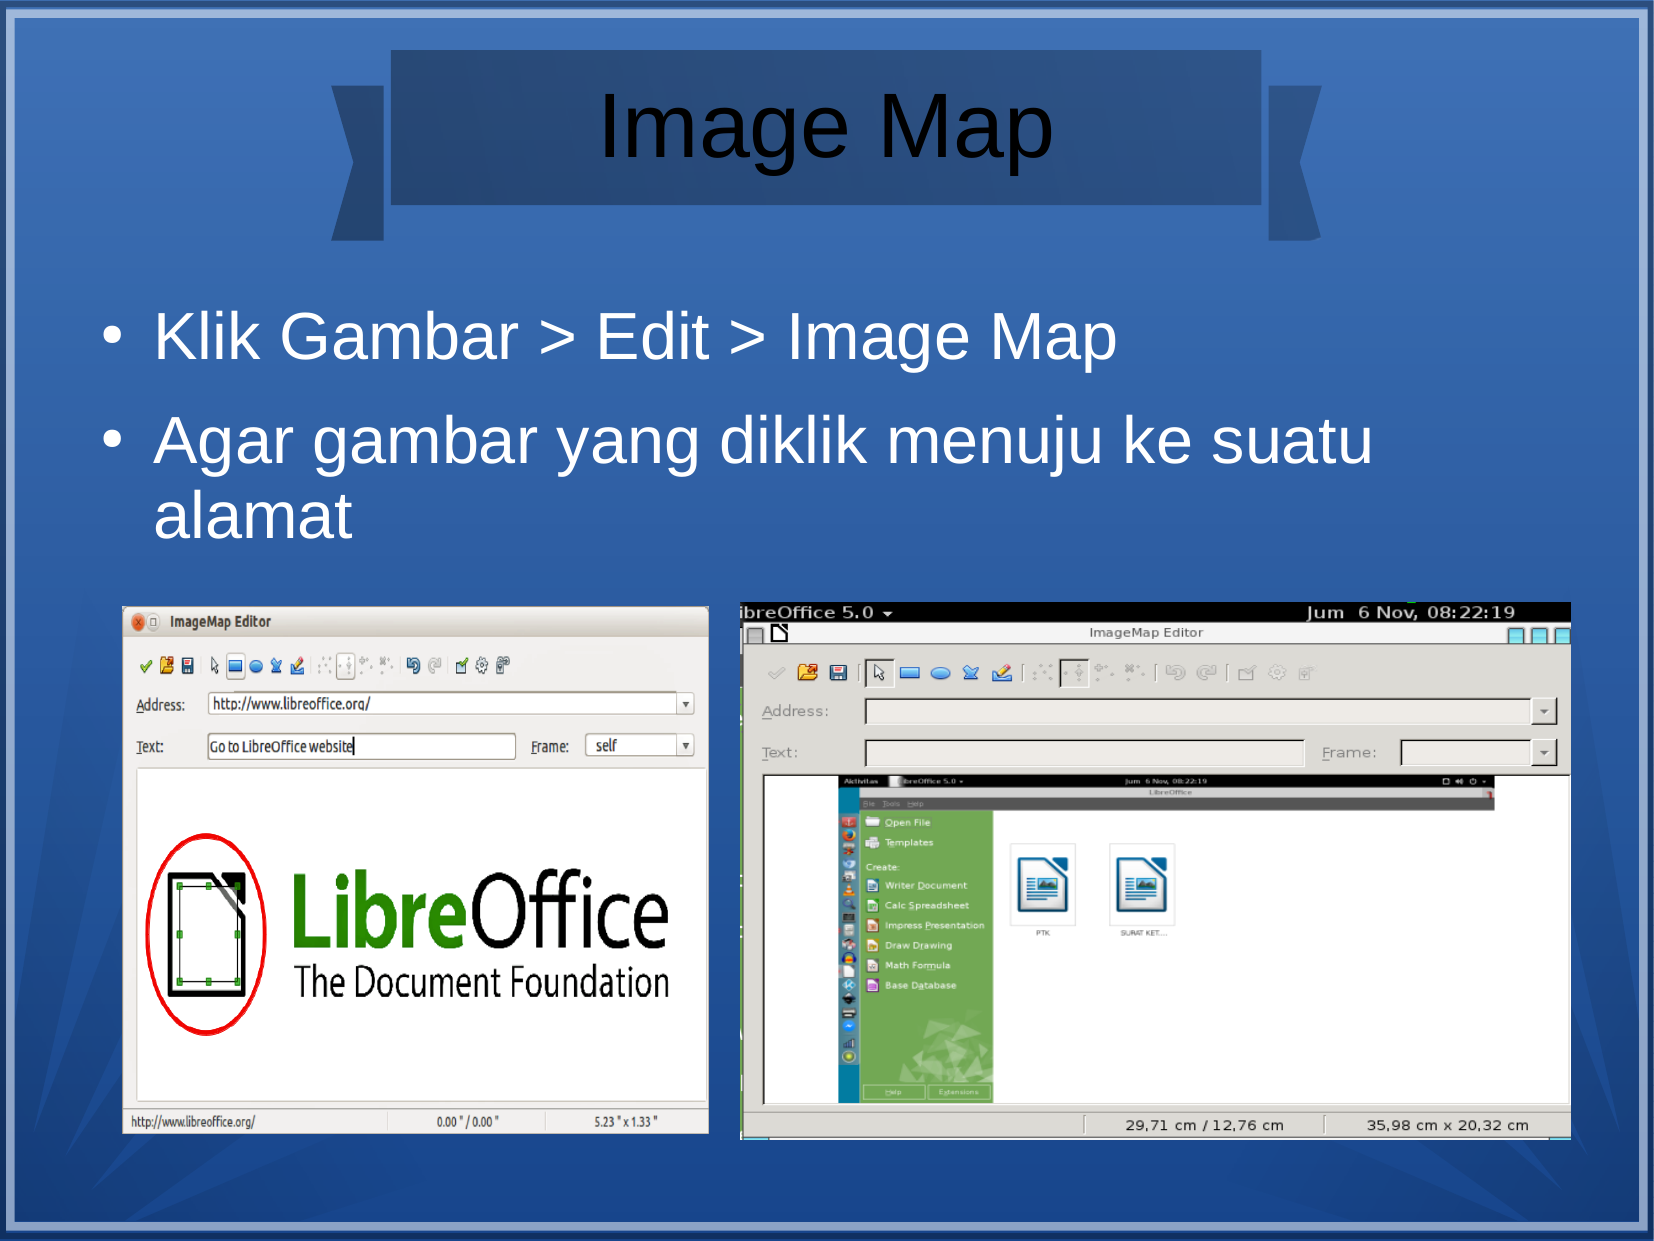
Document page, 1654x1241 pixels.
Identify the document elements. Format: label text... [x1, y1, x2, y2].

picture [122, 606, 709, 1134]
picture [740, 602, 1571, 1140]
title Image Map [389, 47, 1264, 205]
list Klik Gambar > Edit > Image Map Agar gambar yang diklik menuju ke suatu alamat [82, 299, 1571, 1241]
